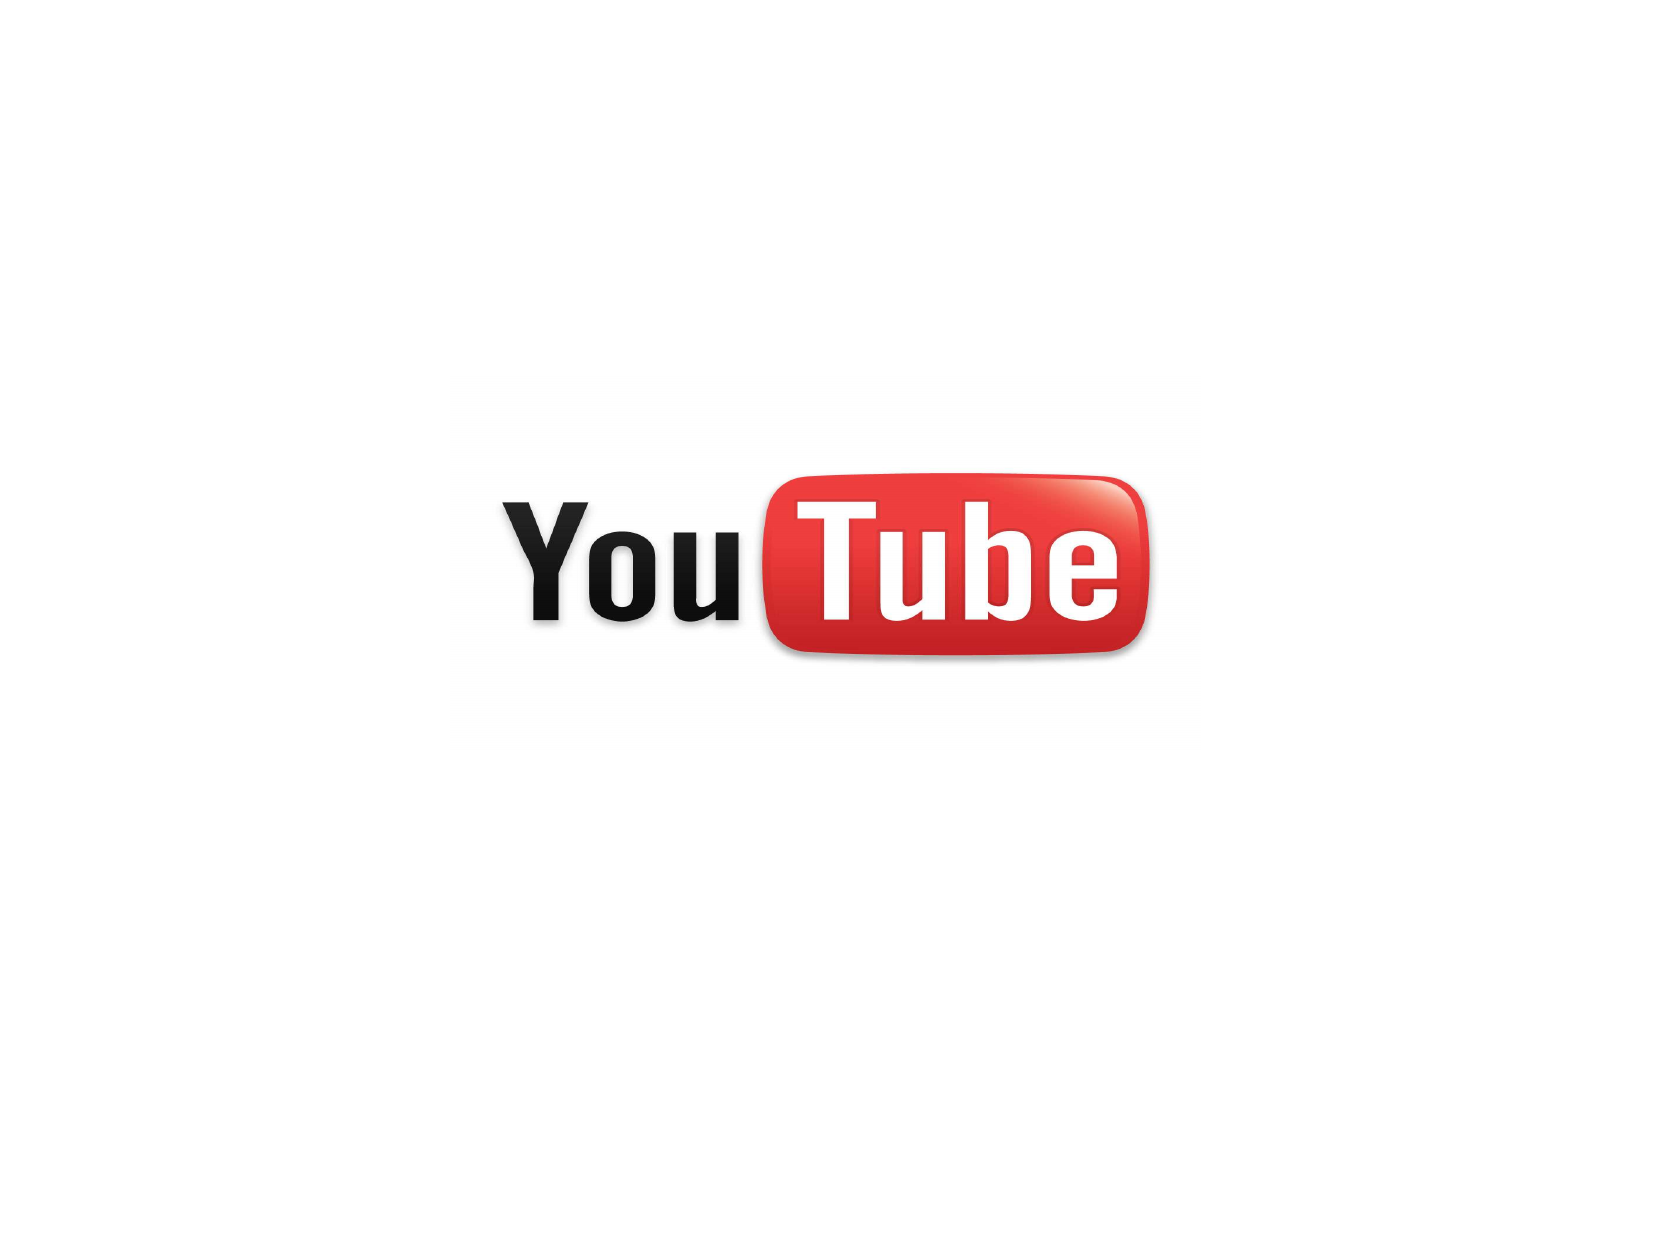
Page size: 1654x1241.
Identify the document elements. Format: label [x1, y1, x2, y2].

picture [450, 374, 1201, 751]
